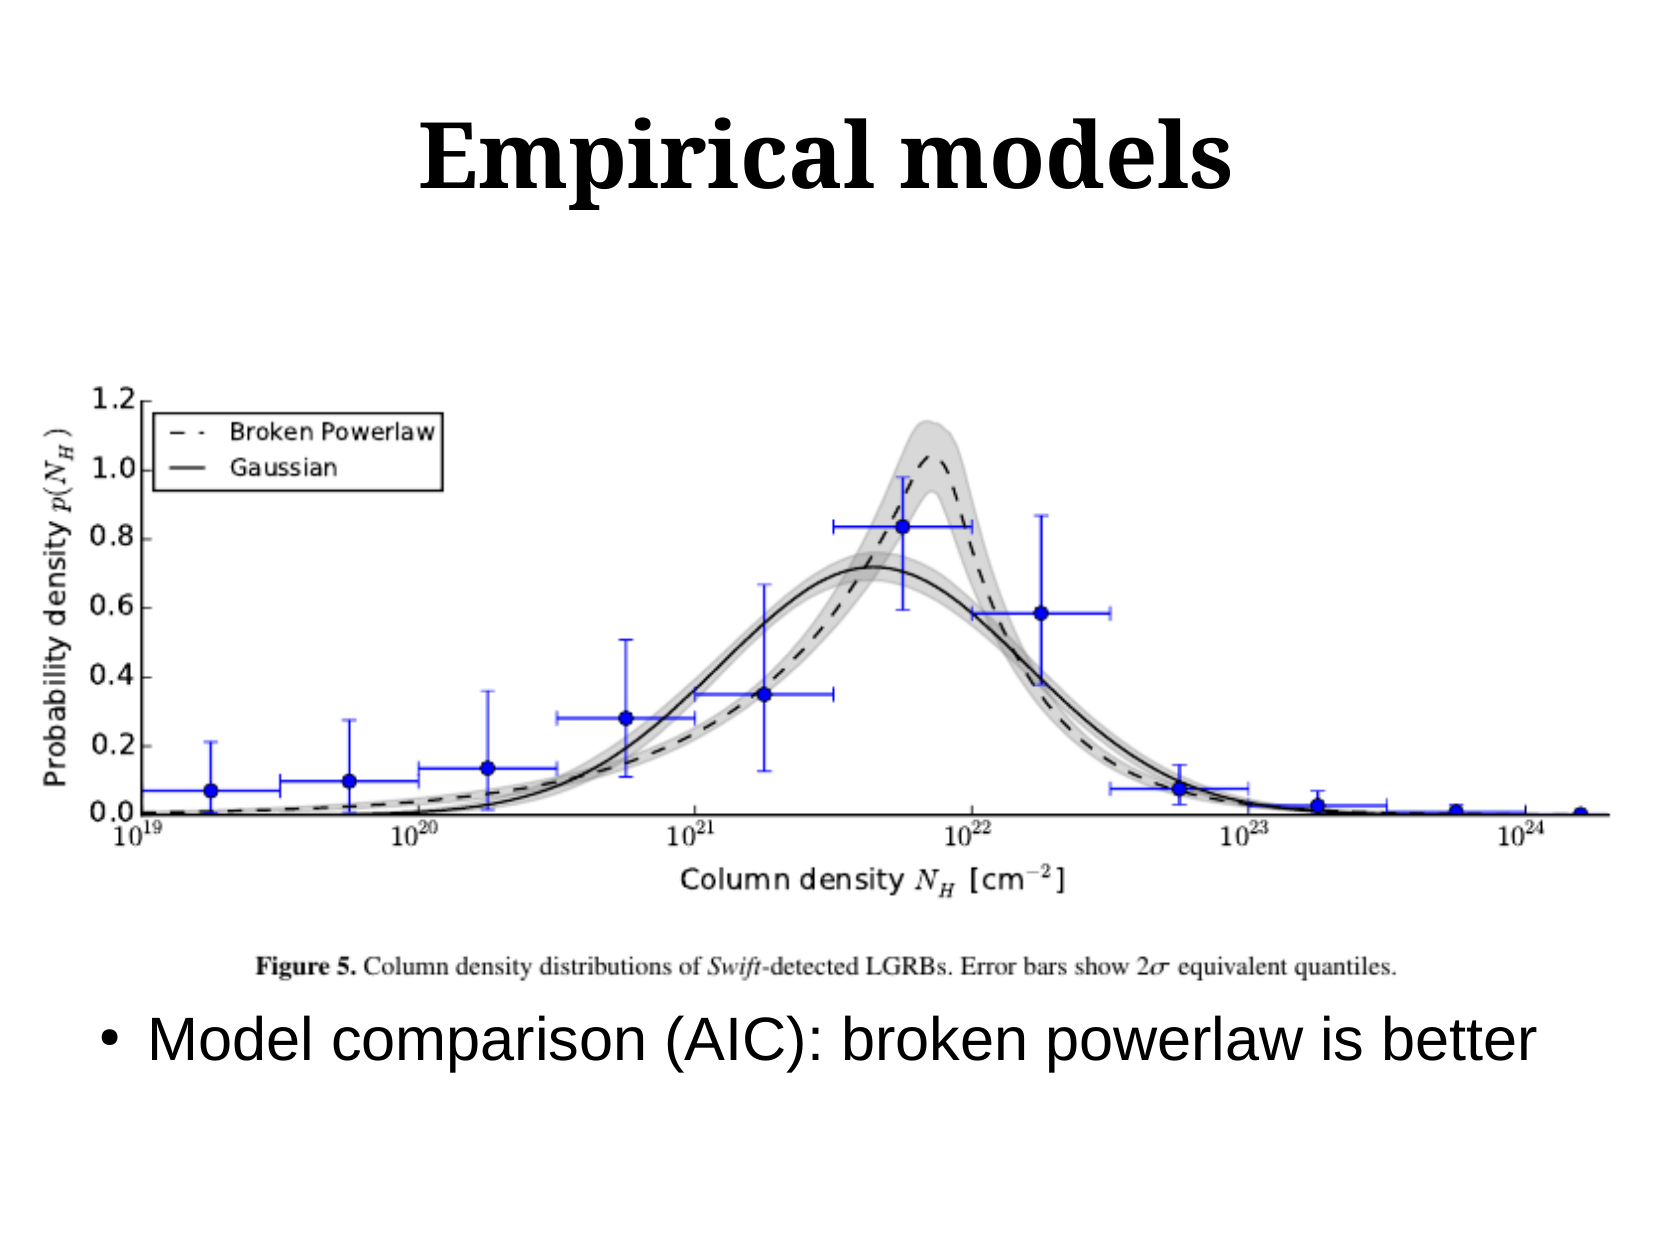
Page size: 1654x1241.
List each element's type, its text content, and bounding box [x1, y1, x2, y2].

list Model comparison (AIC): broken powerlaw is better [82, 1005, 1571, 1141]
picture [0, 359, 1654, 995]
title Empirical models [82, 49, 1571, 257]
